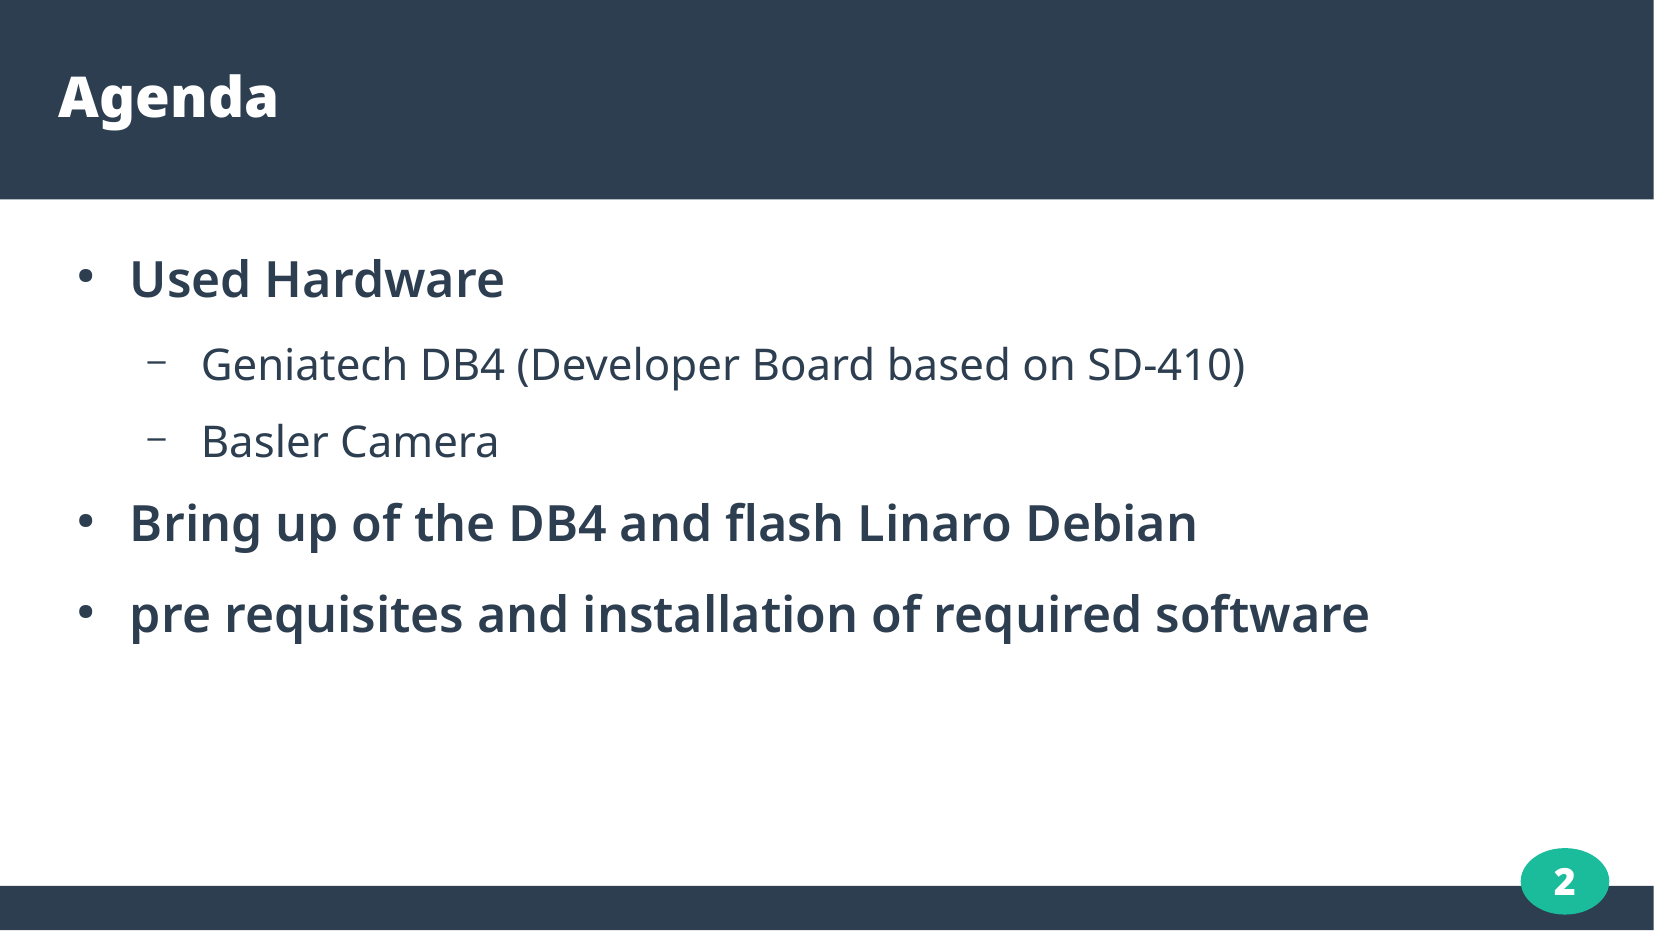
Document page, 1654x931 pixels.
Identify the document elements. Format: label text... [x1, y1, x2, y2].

list Used Hardware Geniatech DB4 (Developer Board based on SD-410) Basler Camera Bring up of the DB4 and flash Linaro Debian pre requisites and installation of required software [59, 243, 1595, 864]
title Agenda [59, 37, 1595, 155]
